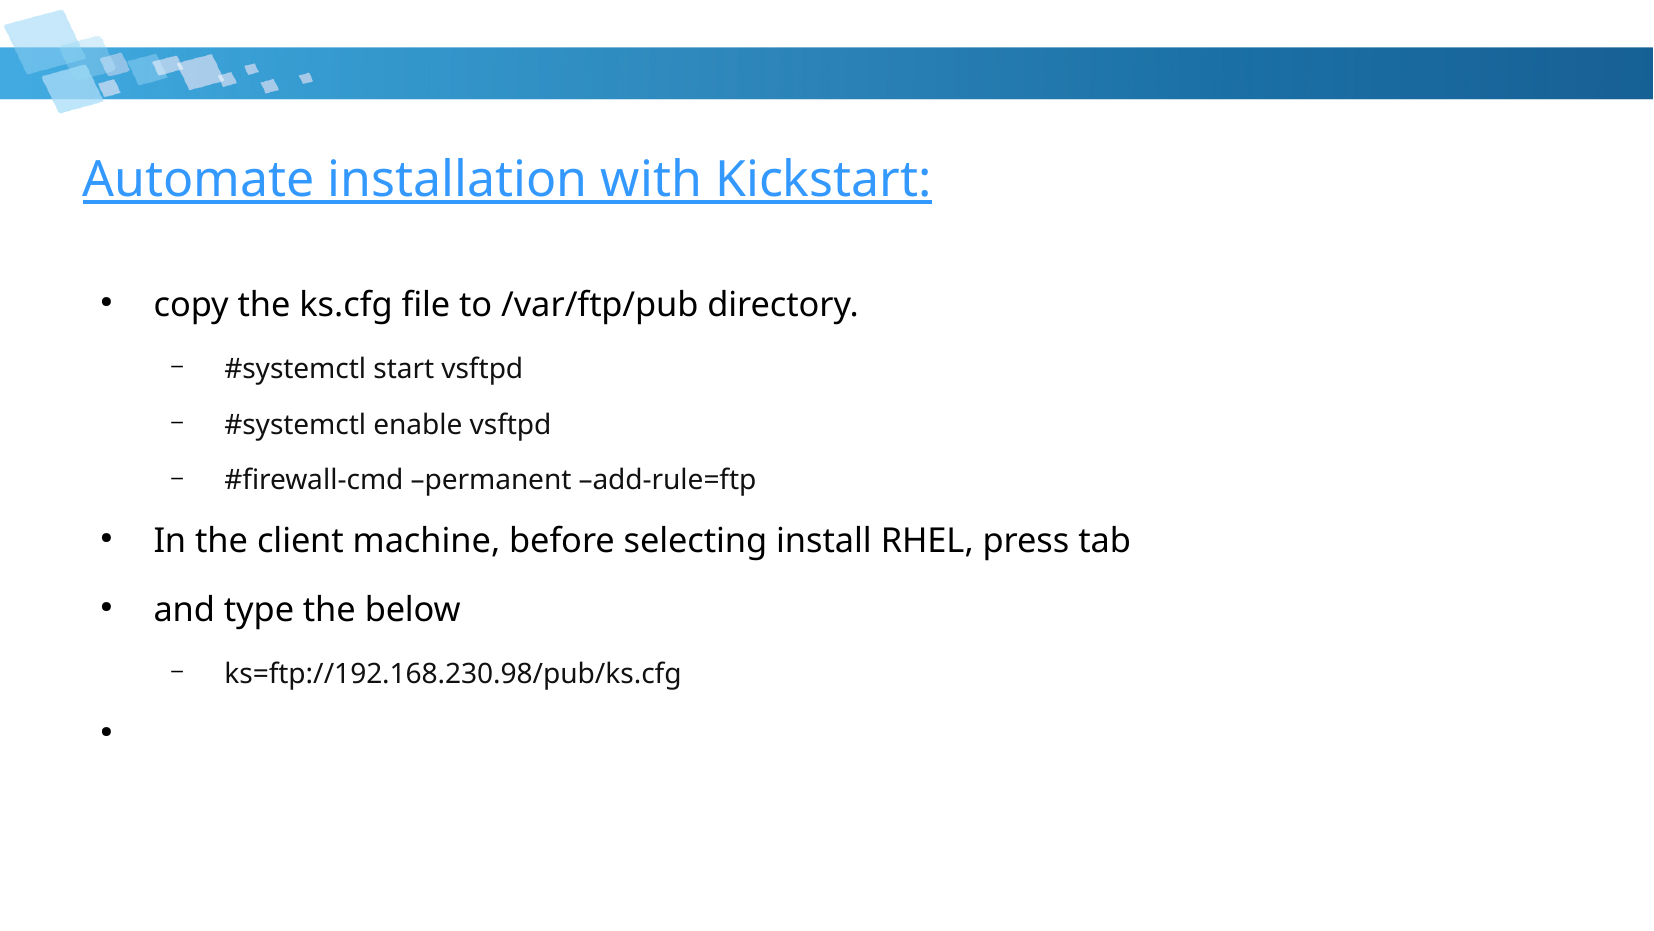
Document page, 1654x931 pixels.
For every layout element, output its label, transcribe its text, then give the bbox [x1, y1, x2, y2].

list copy the ks.cfg file to /var/ftp/pub directory. #systemctl start vsftpd #systemctl enable vsftpd #firewall-cmd –permanent –add-rule=ftp In the client machine, before selecting install RHEL, press tab and type the below ks=ftp://192.168.230.98/pub/ks.cfg [82, 279, 1571, 820]
title Automate installation with Kickstart: [82, 99, 1571, 255]
picture [0, 0, 1653, 929]
